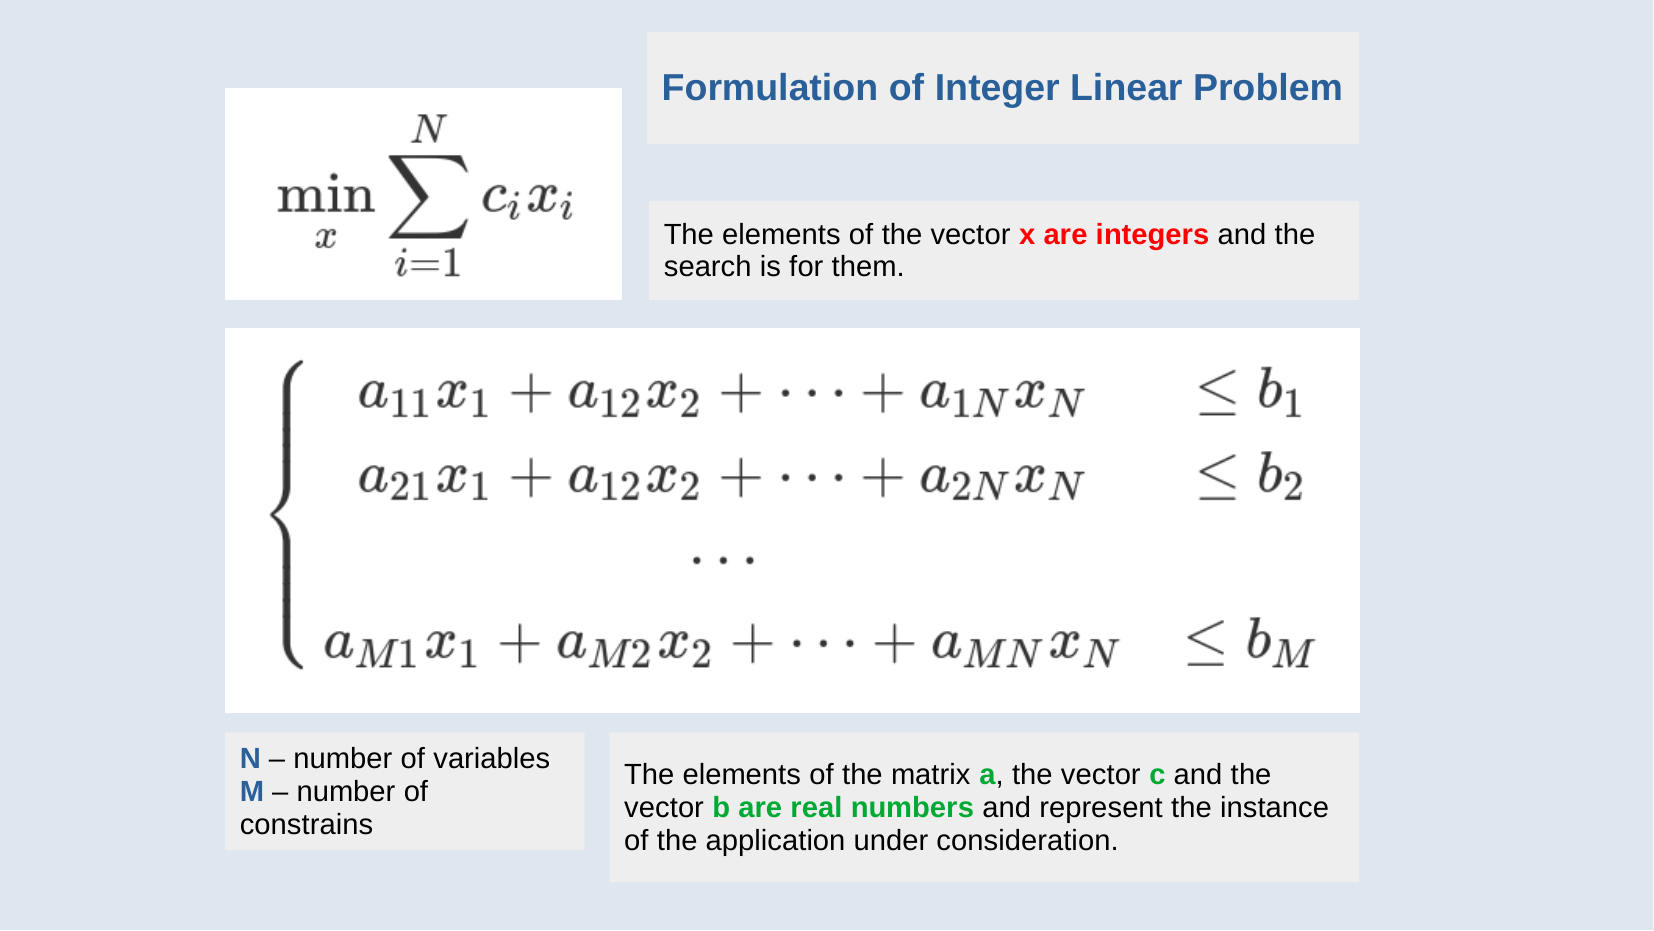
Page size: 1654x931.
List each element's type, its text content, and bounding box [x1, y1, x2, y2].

text_box Formulation of Integer Linear Problem [646, 31, 1360, 145]
text_box N – number of variables M – number of constrains [225, 732, 585, 851]
text_box The elements of the vector x are integers and the search is for them. [648, 200, 1360, 300]
text_box The elements of the matrix a, the vector c and the vector b are real numbers and represent the instance of the application under consideration. [609, 732, 1360, 883]
picture [225, 88, 622, 300]
picture [225, 328, 1360, 713]
